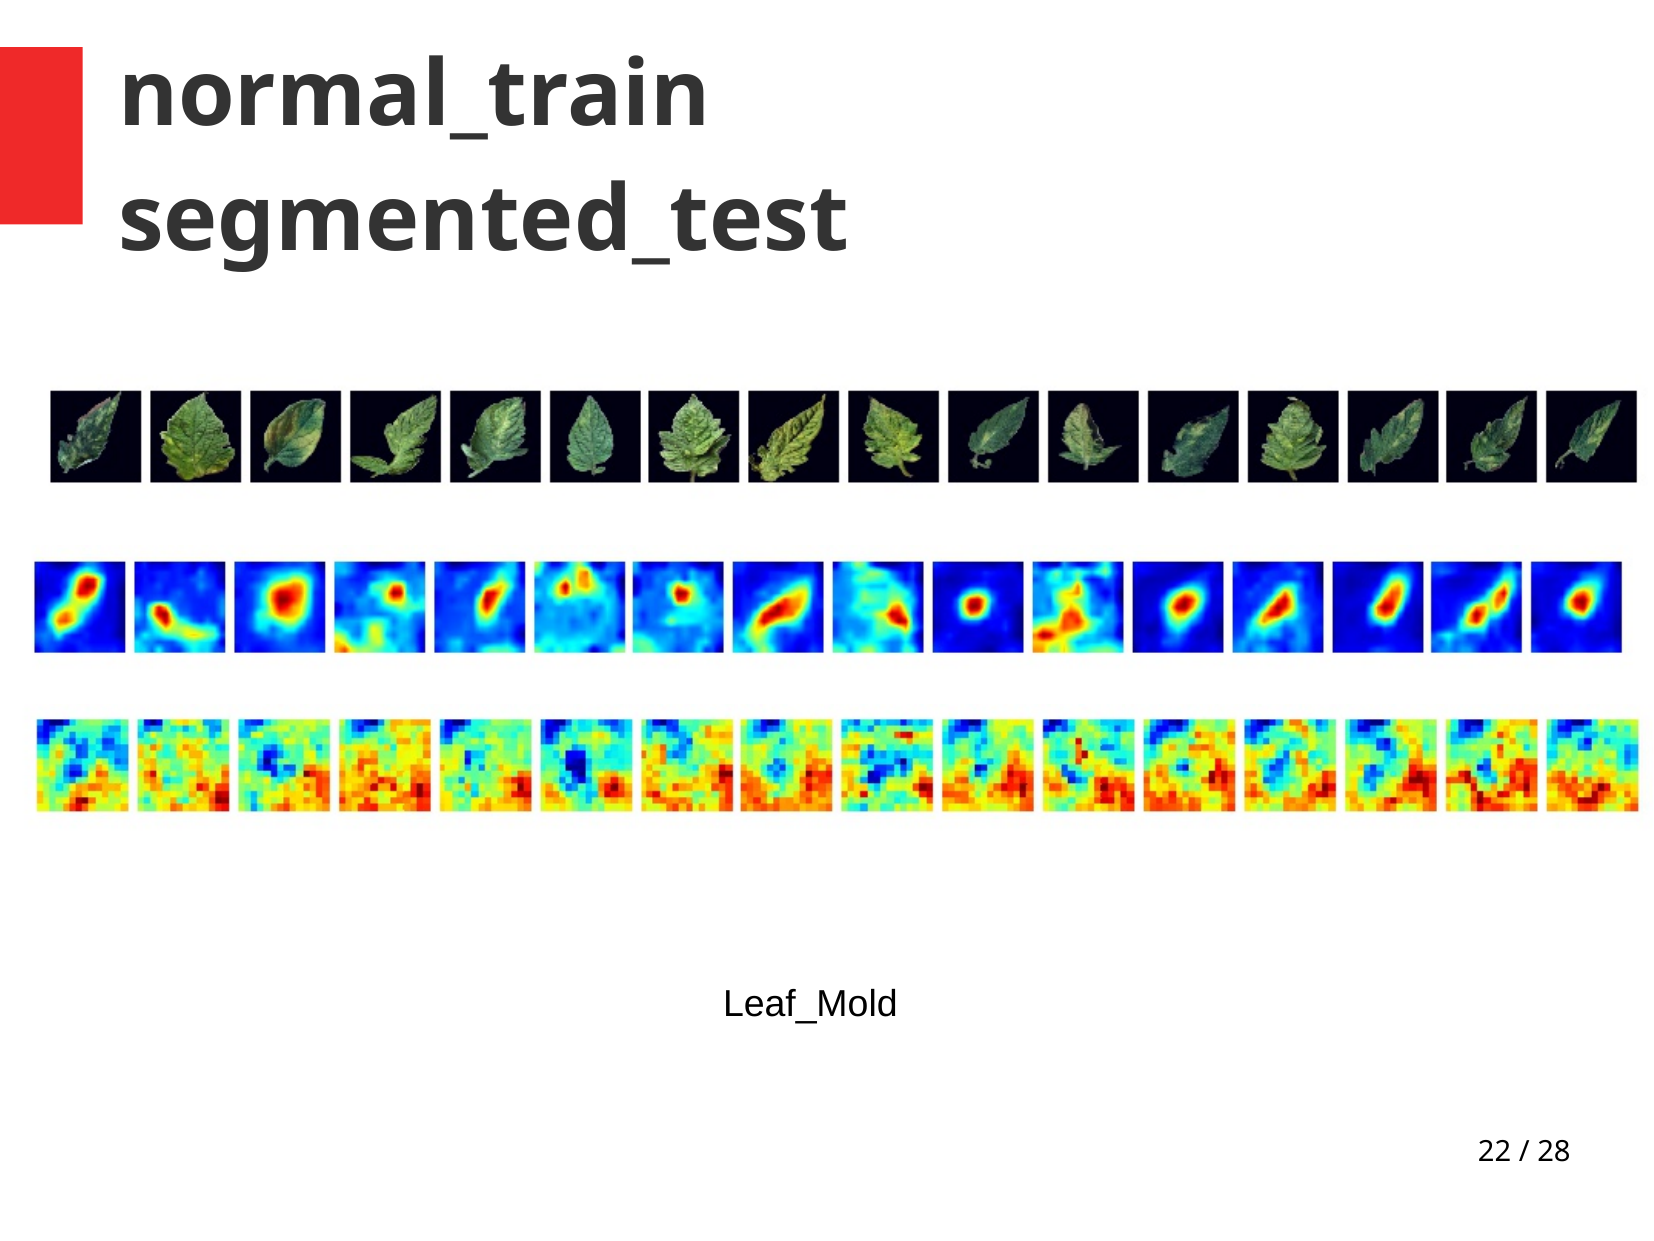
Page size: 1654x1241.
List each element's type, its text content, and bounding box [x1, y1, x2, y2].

text_box Leaf_Mold [708, 975, 913, 1032]
title normal_train segmented_test [118, 45, 1571, 260]
picture [0, 545, 1639, 691]
picture [0, 704, 1654, 850]
picture [0, 374, 1654, 520]
